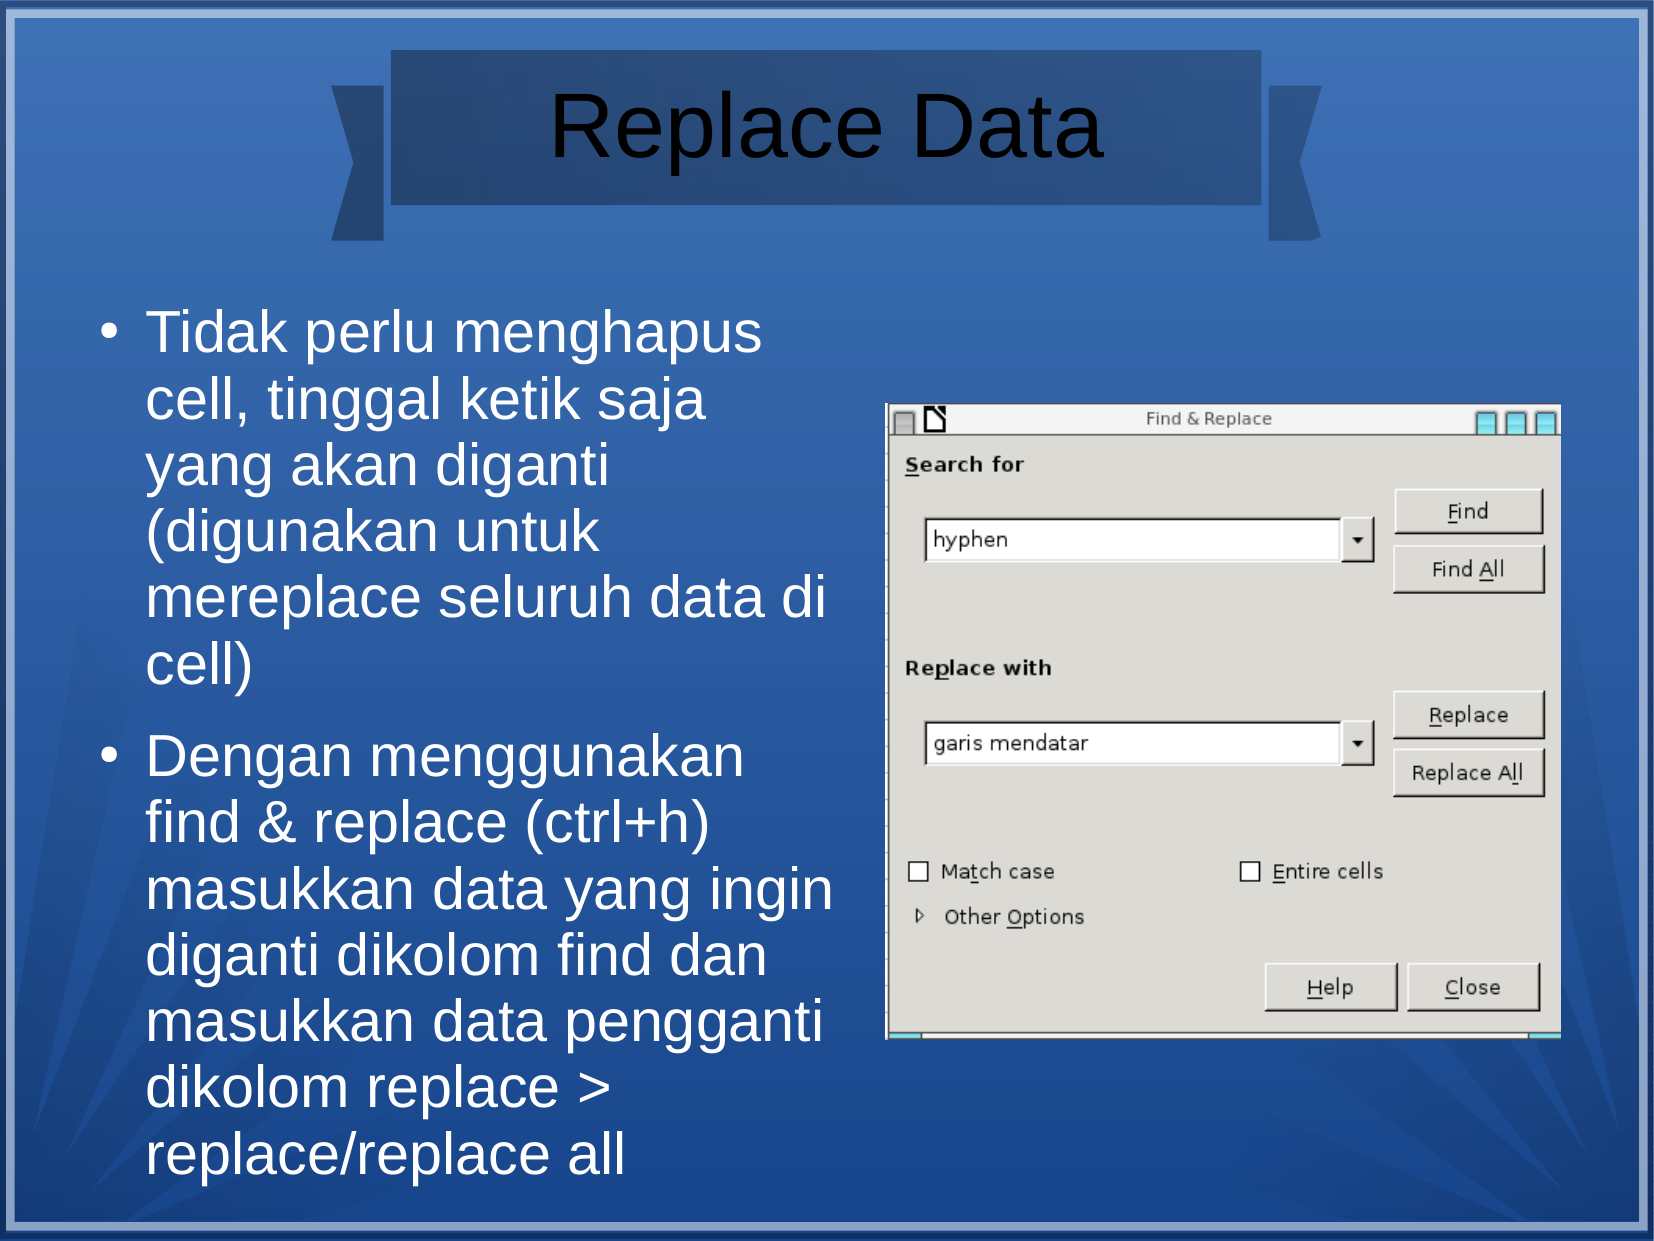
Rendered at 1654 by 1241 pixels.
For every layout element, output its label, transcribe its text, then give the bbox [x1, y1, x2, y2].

picture [885, 403, 1561, 1040]
list Tidak perlu menghapus cell, tinggal ketik saja yang akan diganti (digunakan untuk mereplace seluruh data di cell) Dengan menggunakan find & replace (ctrl+h) masukkan data yang ingin diganti dikolom find dan masukkan data pengganti dikolom replace > replace/replace all [82, 299, 839, 1241]
title Replace Data [389, 47, 1264, 205]
